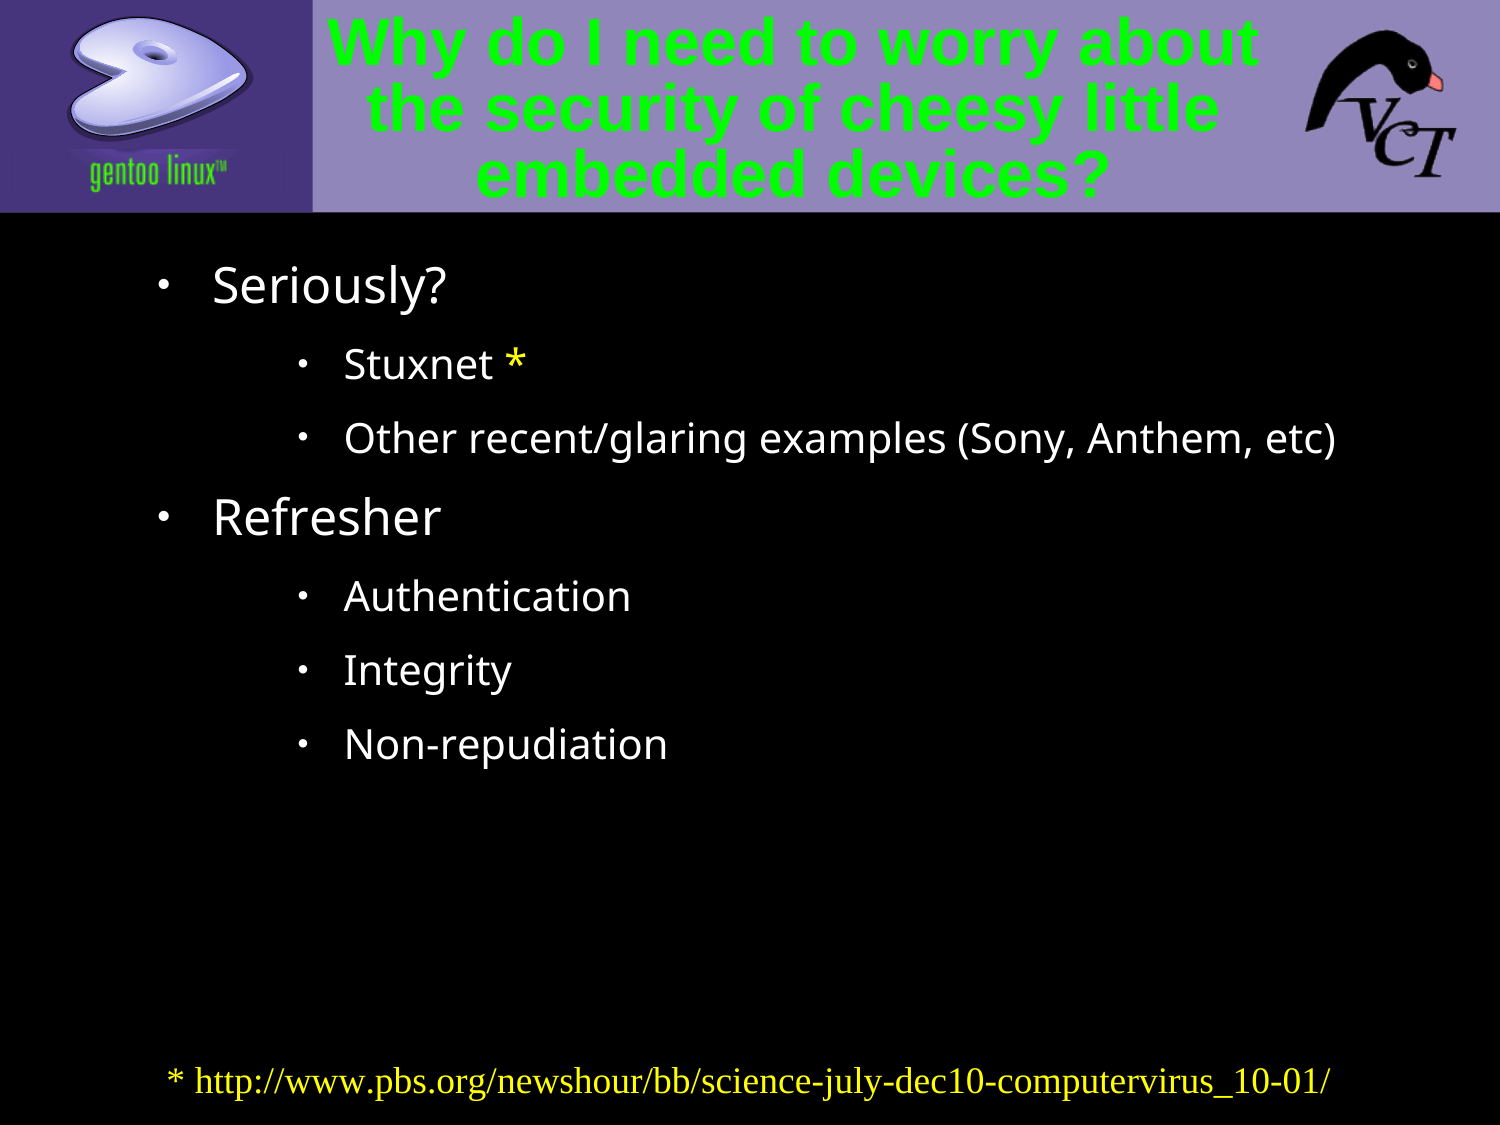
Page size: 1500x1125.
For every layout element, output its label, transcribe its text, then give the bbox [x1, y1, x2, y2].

picture [0, 149, 300, 195]
text_box * http://www.pbs.org/newshour/bb/science-july-dec10-computervirus_10-01/ [166, 1057, 1390, 1103]
list Seriously? Stuxnet * Other recent/glaring examples (Sony, Anthem, etc) Refresher Authentication Integrity Non-repudiation [99, 249, 1420, 1043]
picture [1292, 21, 1471, 189]
title Why do I need to worry about the security of cheesy little embedded devices? [321, 13, 1267, 212]
